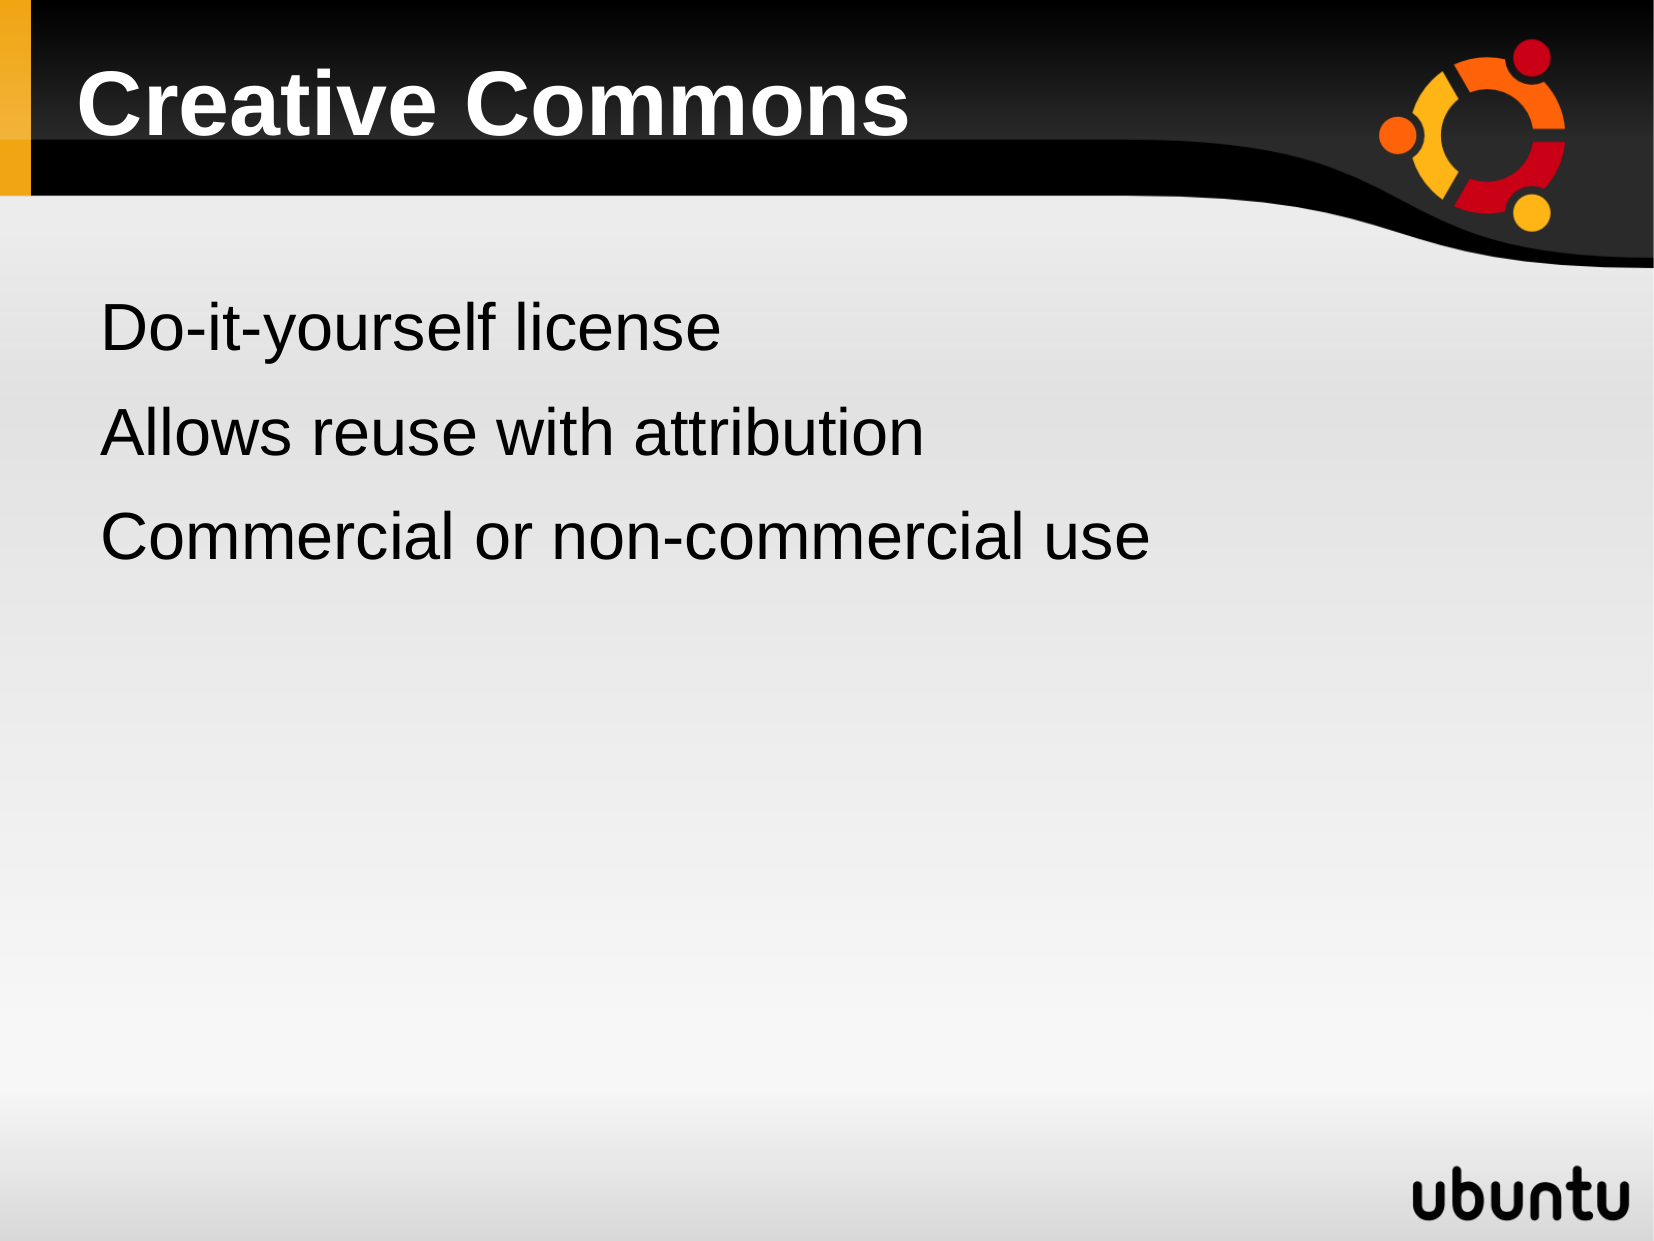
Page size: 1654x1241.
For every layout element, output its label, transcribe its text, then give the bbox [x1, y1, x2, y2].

picture [0, 0, 1654, 1241]
title Creative Commons [76, 0, 1565, 208]
list Do-it-yourself license Allows reuse with attribution Commercial or non-commercial use [82, 290, 1571, 1109]
